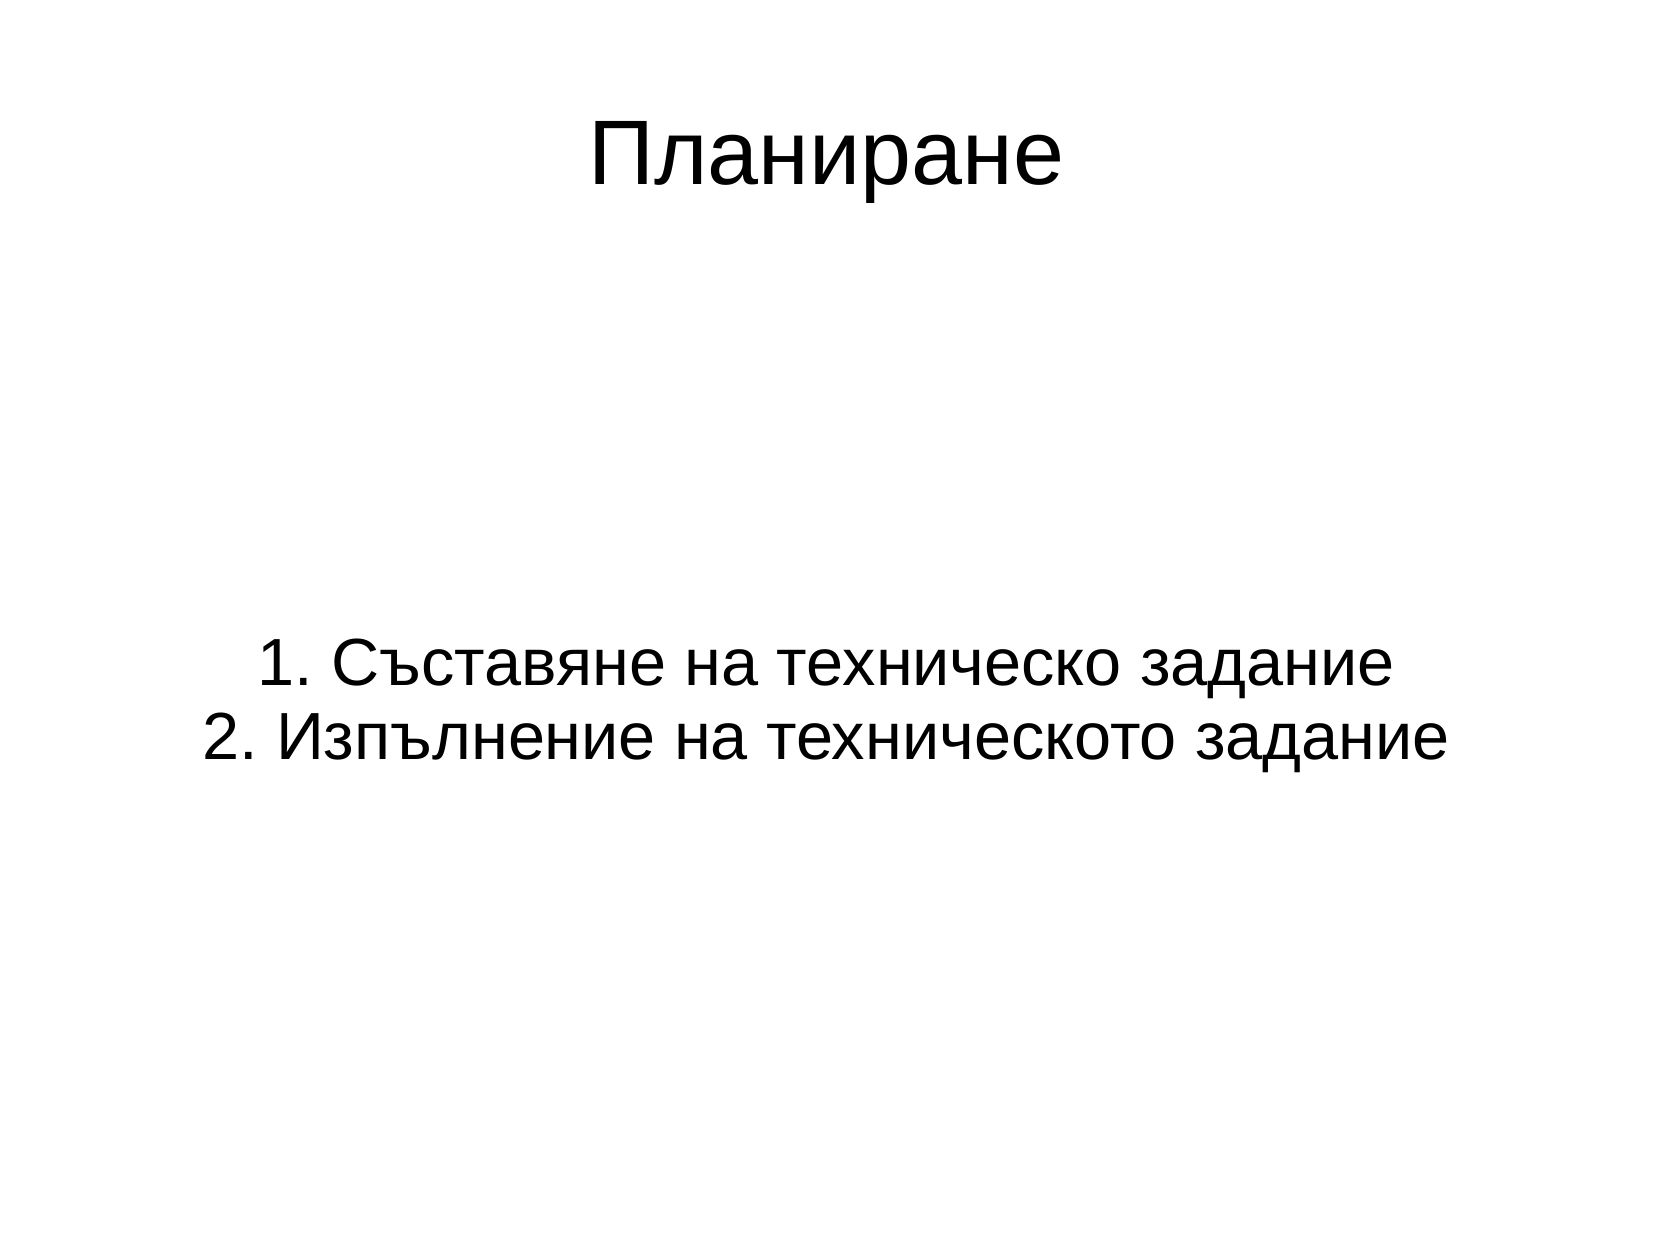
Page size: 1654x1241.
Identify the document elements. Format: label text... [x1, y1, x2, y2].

subtitle 1. Съставяне на техническо задание 2. Изпълнение на техническото задание [82, 290, 1571, 1109]
title Планиране [82, 49, 1571, 257]
